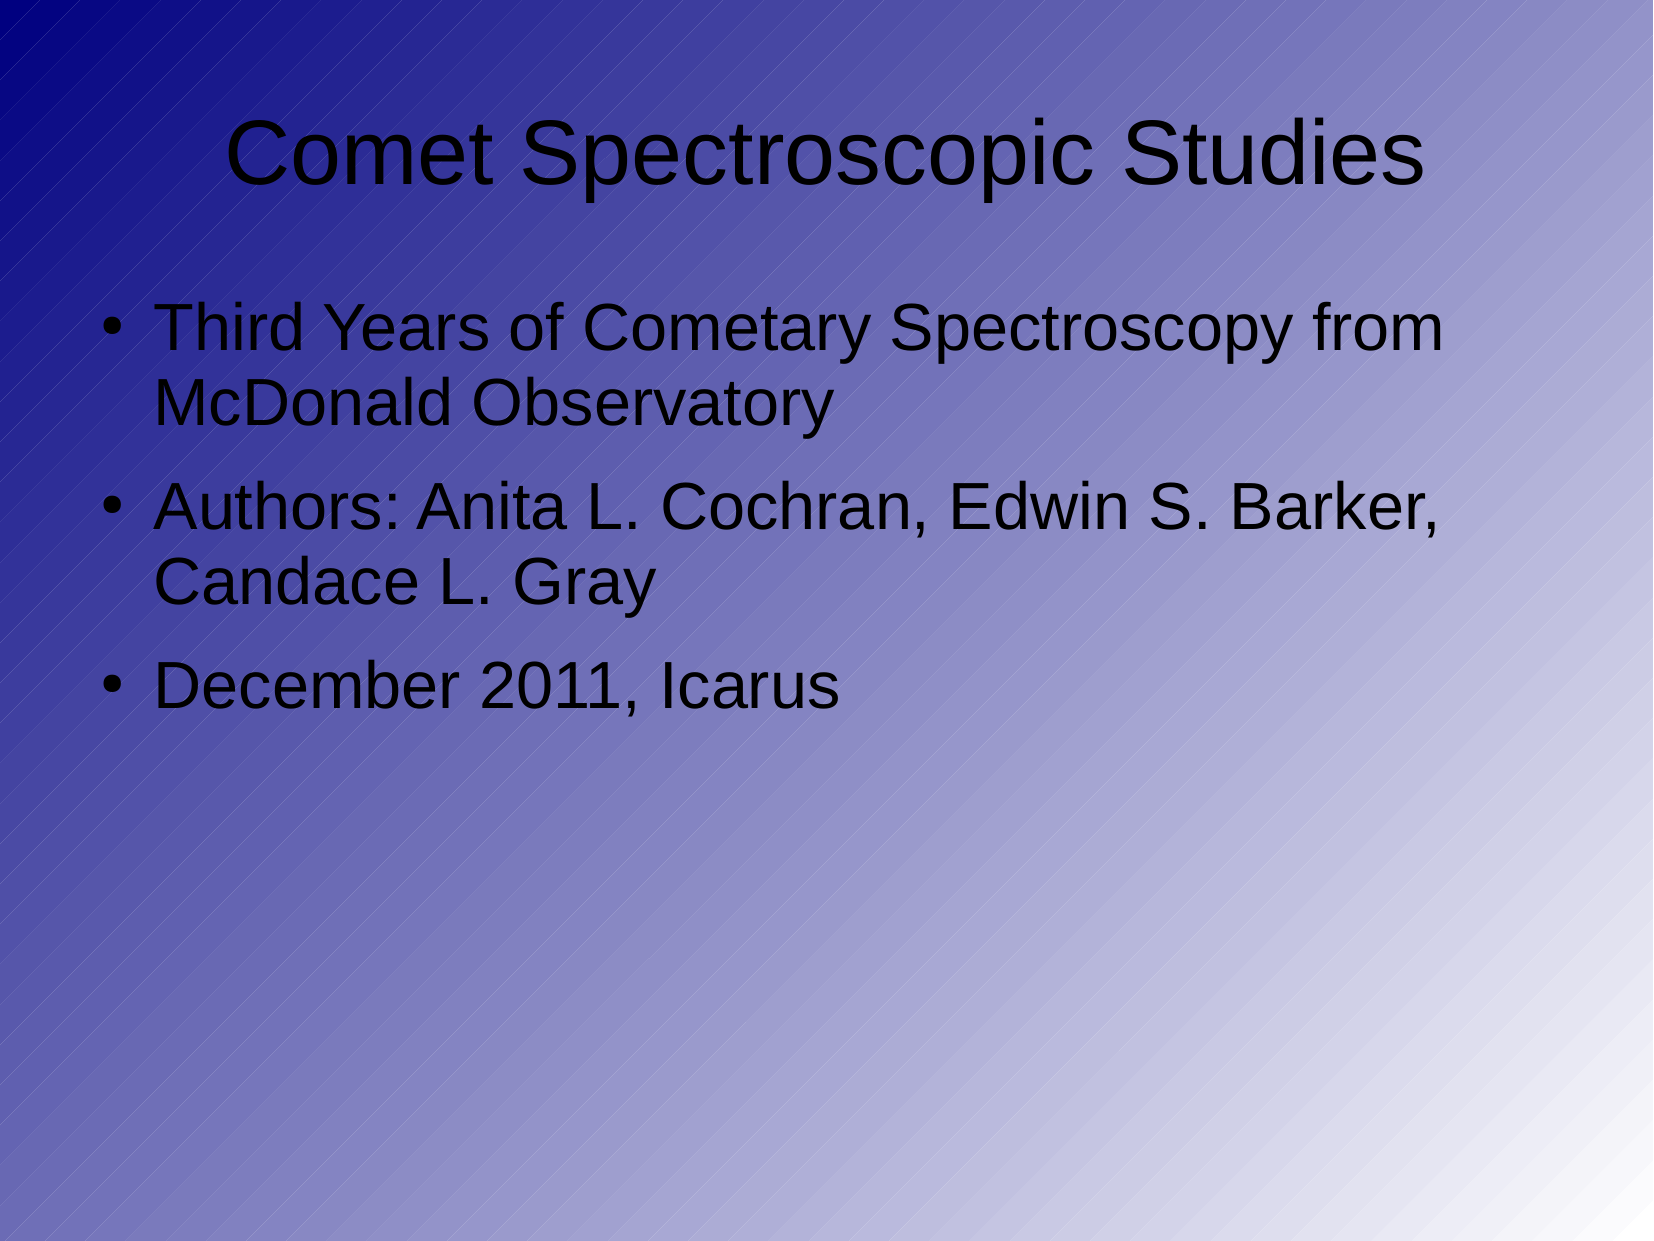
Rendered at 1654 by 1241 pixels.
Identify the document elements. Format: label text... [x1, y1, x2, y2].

title Comet Spectroscopic Studies [82, 49, 1571, 257]
list Third Years of Cometary Spectroscopy from McDonald Observatory Authors: Anita L. Cochran, Edwin S. Barker, Candace L. Gray December 2011, Icarus [82, 290, 1538, 1010]
